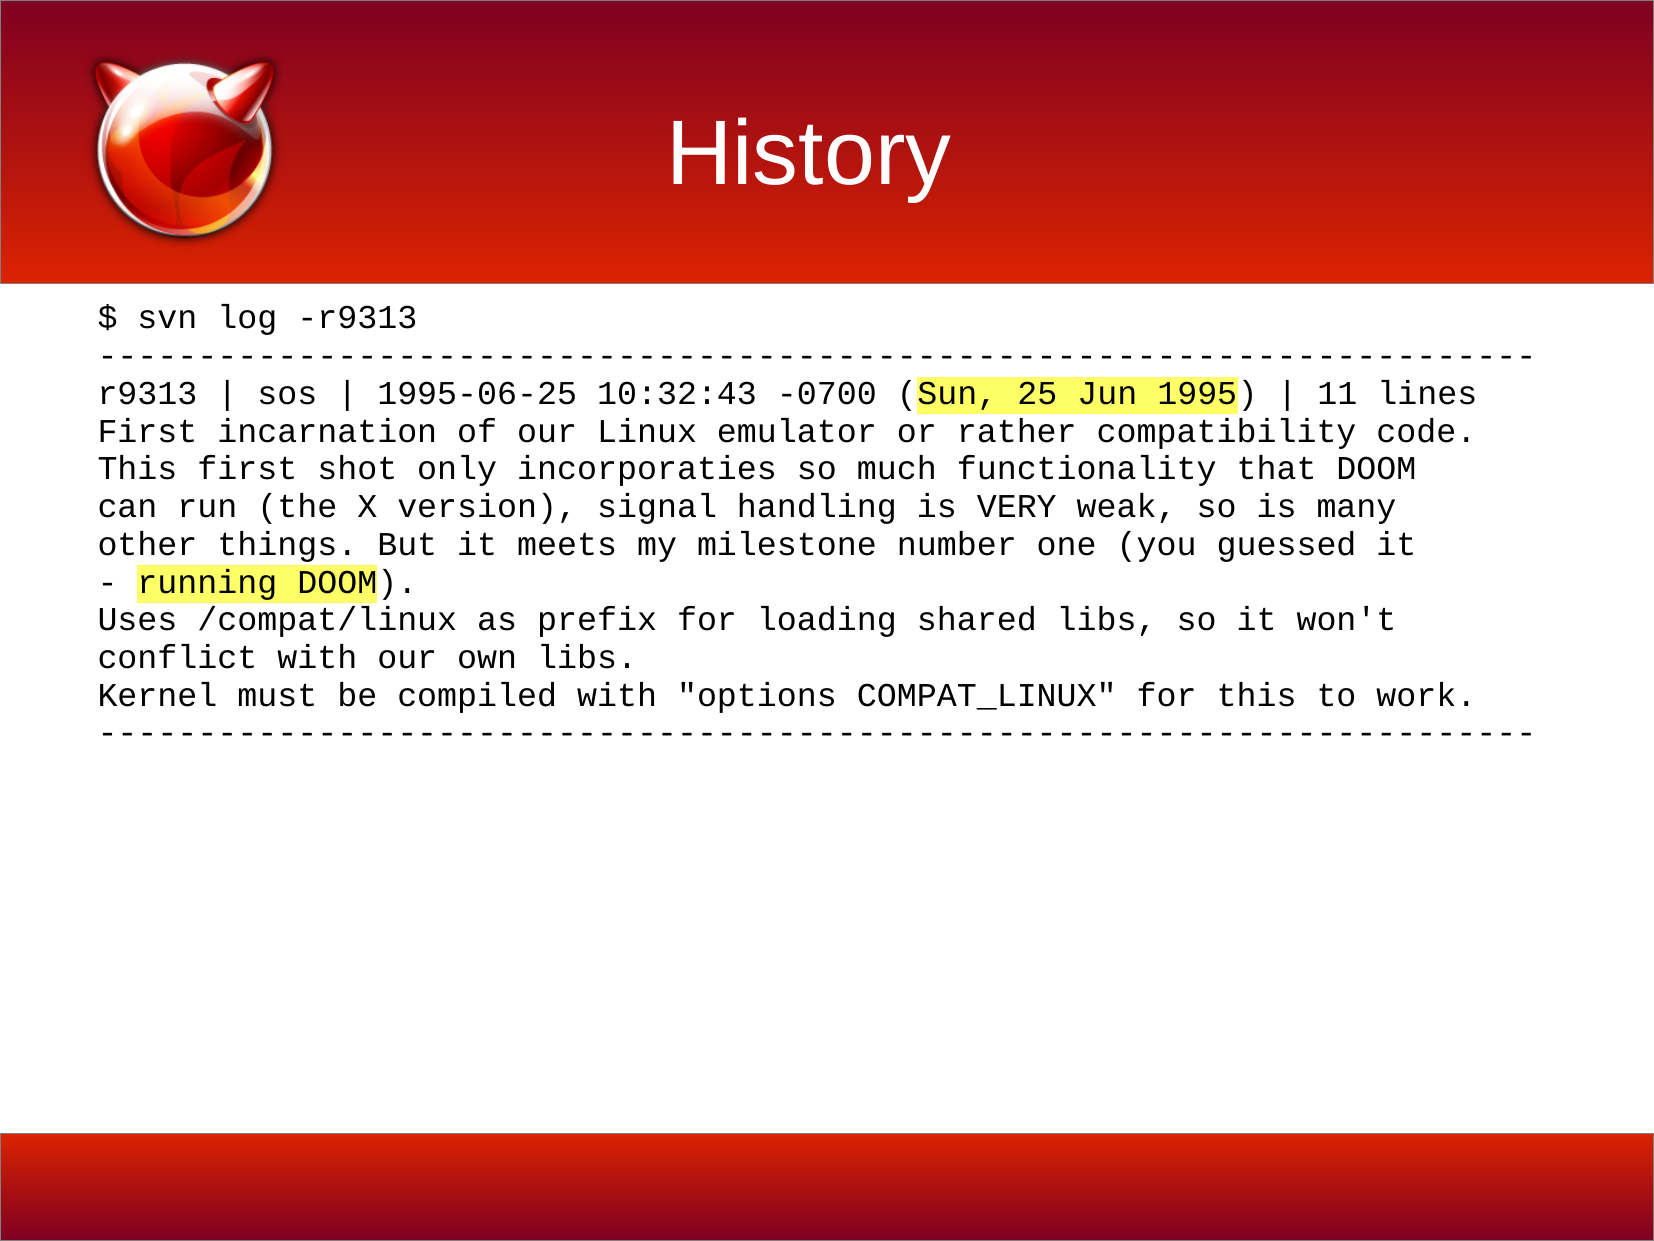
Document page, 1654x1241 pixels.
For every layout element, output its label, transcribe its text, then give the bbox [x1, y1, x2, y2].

title History [82, 49, 1536, 257]
text_box $ svn log -r9313 ------------------------------------------------------------------------ r9313 | sos | 1995-06-25 10:32:43 -0700 (Sun, 25 Jun 1995) | 11 lines First incarnation of our Linux emulator or rather compatibility code. This first shot only incorporaties so much functionality that DOOM can run (the X version), signal handling is VERY weak, so is many other things. But it meets my milestone number one (you guessed it - running DOOM). Uses /compat/linux as prefix for loading shared libs, so it won't conflict with our own libs. Kernel must be compiled with "options COMPAT_LINUX" for this to work. ------------------------------------------------------------------------ [82, 293, 1571, 981]
